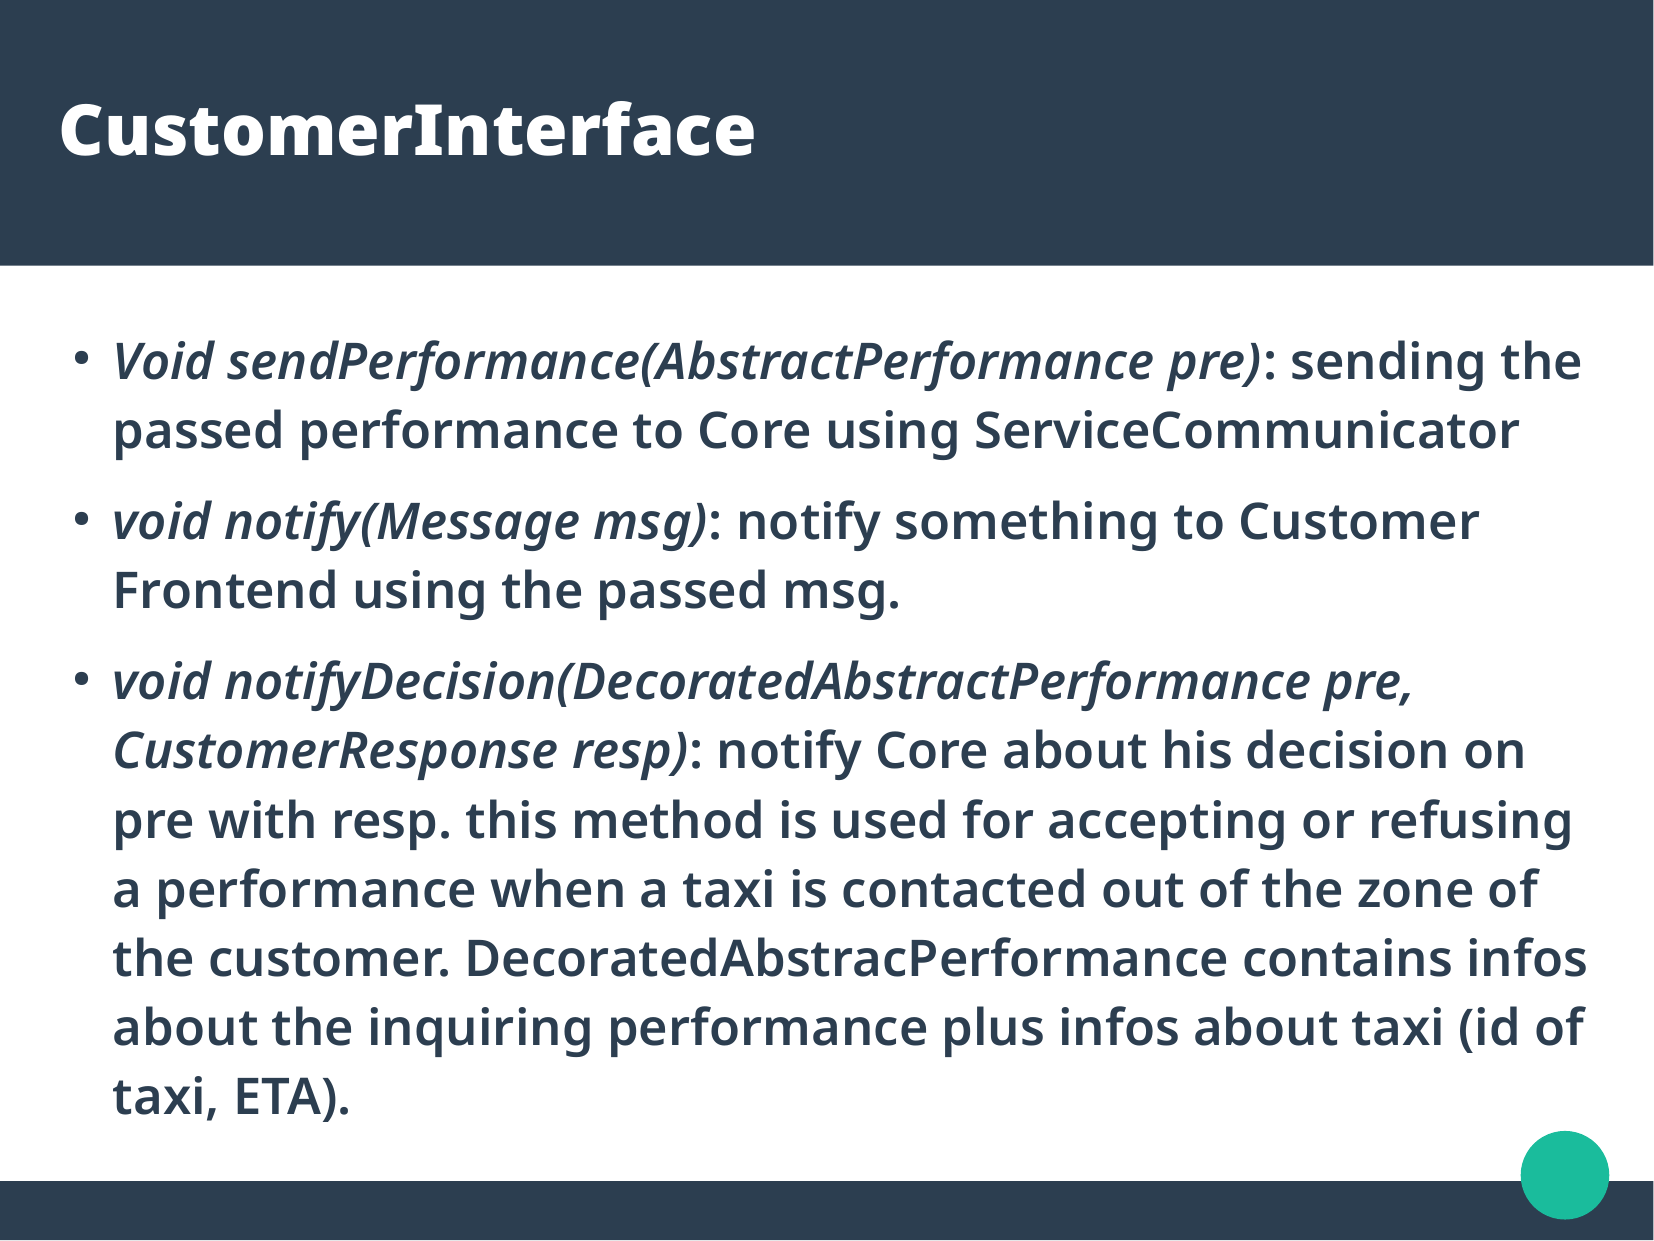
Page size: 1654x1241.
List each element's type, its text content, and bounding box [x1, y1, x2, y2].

title CustomerInterface [59, 49, 1595, 207]
list Void sendPerformance(AbstractPerformance pre): sending the passed performance to Core using ServiceCommunicator void notify(Message msg): notify something to Customer Frontend using the passed msg. void notifyDecision(DecoratedAbstractPerformance pre, CustomerResponse resp): notify Core about his decision on pre with resp. this method is used for accepting or refusing a performance when a taxi is contacted out of the zone of the customer. DecoratedAbstracPerformance contains infos about the inquiring performance plus infos about taxi (id of taxi, ETA). [59, 324, 1595, 1152]
